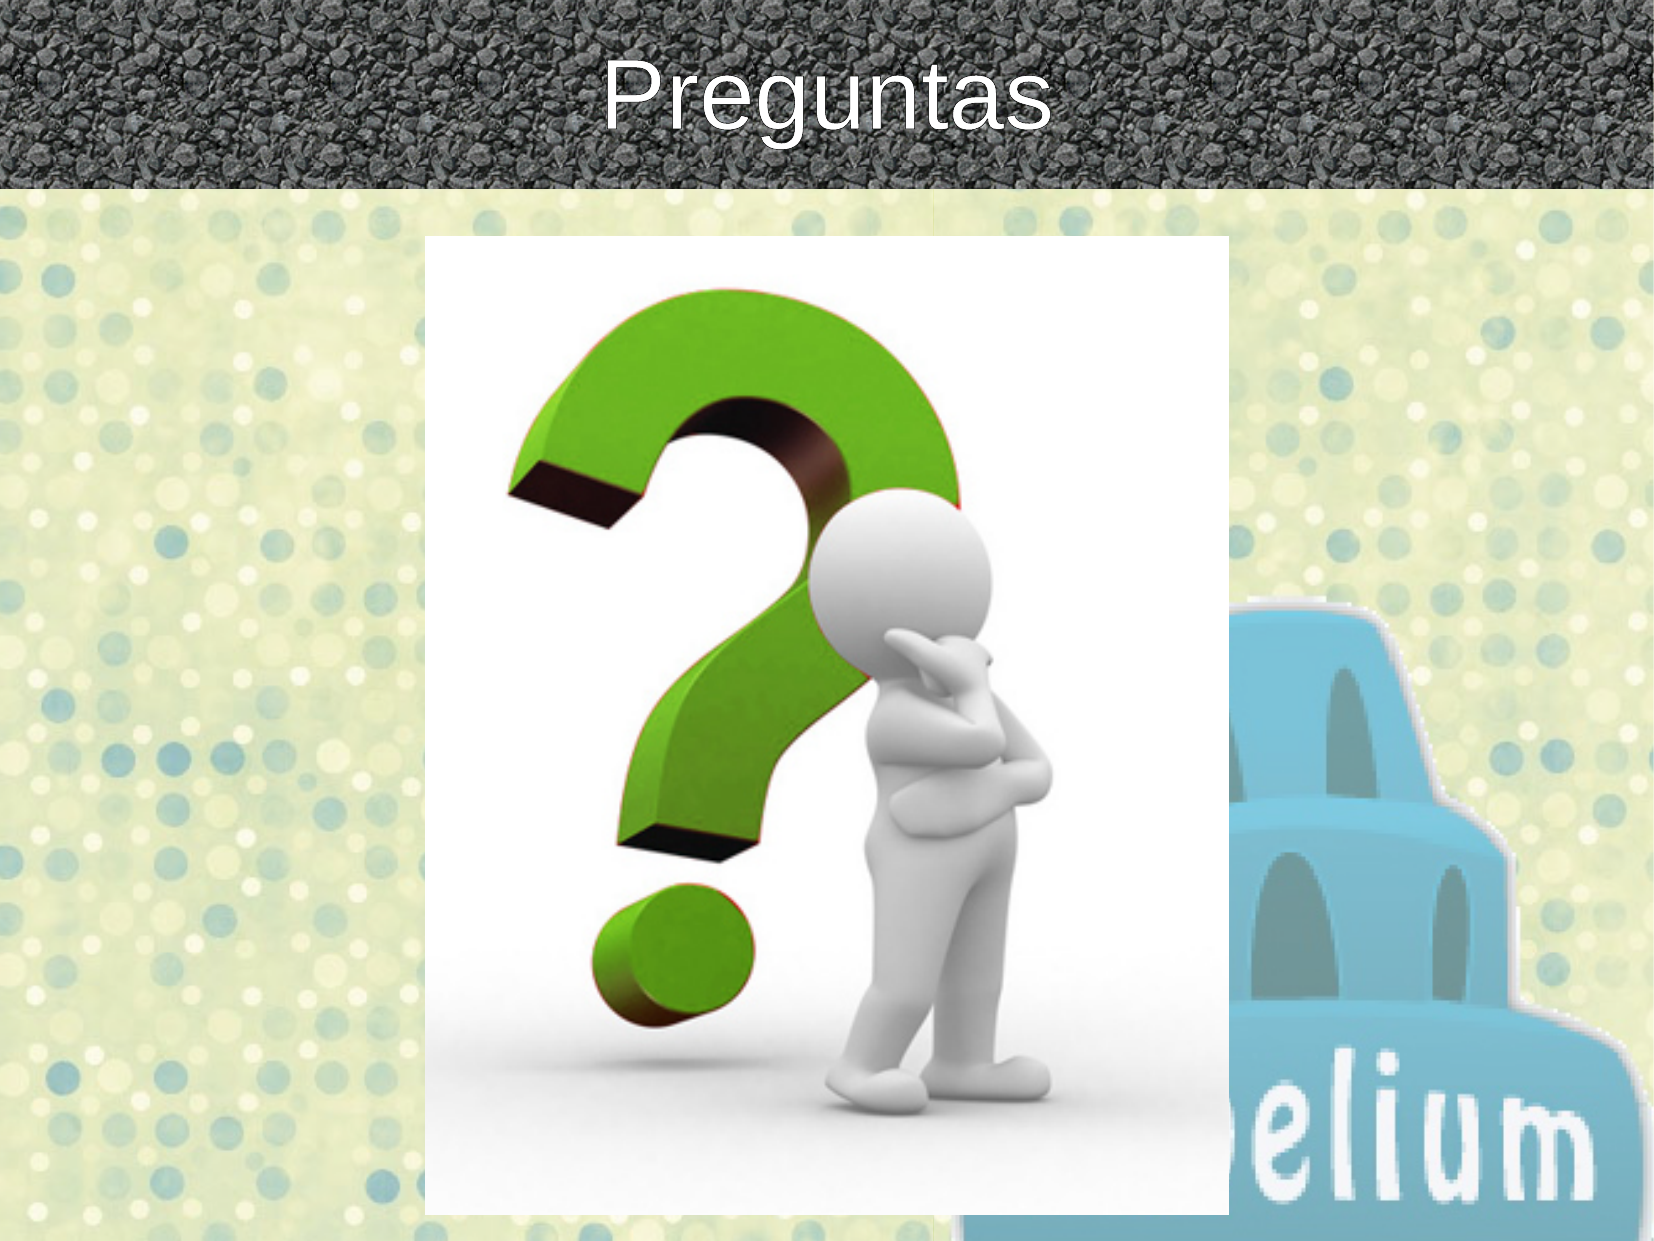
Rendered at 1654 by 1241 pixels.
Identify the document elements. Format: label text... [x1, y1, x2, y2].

title Preguntas [0, 0, 1654, 189]
picture [0, 189, 1654, 1241]
